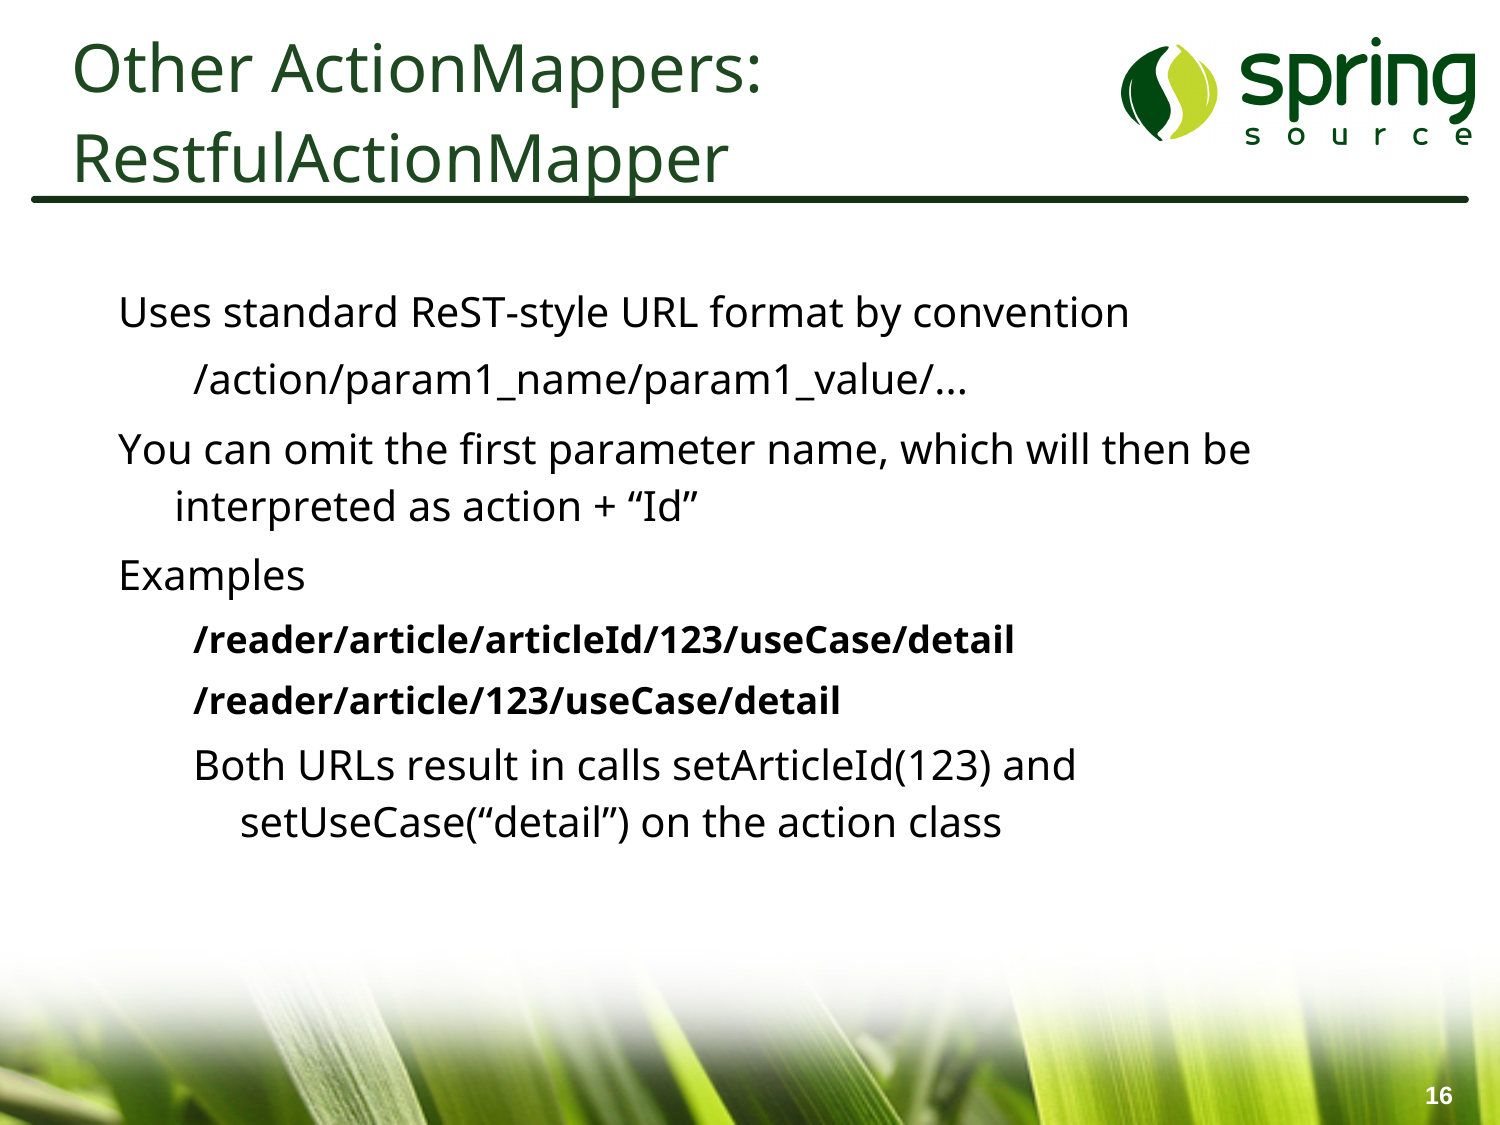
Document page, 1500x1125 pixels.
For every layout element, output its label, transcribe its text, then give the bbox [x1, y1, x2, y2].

list Uses standard ReST-style URL format by convention /action/param1_name/param1_value/... You can omit the first parameter name, which will then be interpreted as action + “Id” Examples /reader/article/articleId/123/useCase/detail /reader/article/123/useCase/detail Both URLs result in calls setArticleId(123) and setUseCase(“detail”) on the action class [103, 275, 1394, 938]
title Other ActionMappers: RestfulActionMapper [56, 13, 1089, 191]
picture [0, 944, 1500, 1125]
picture [1121, 37, 1475, 145]
